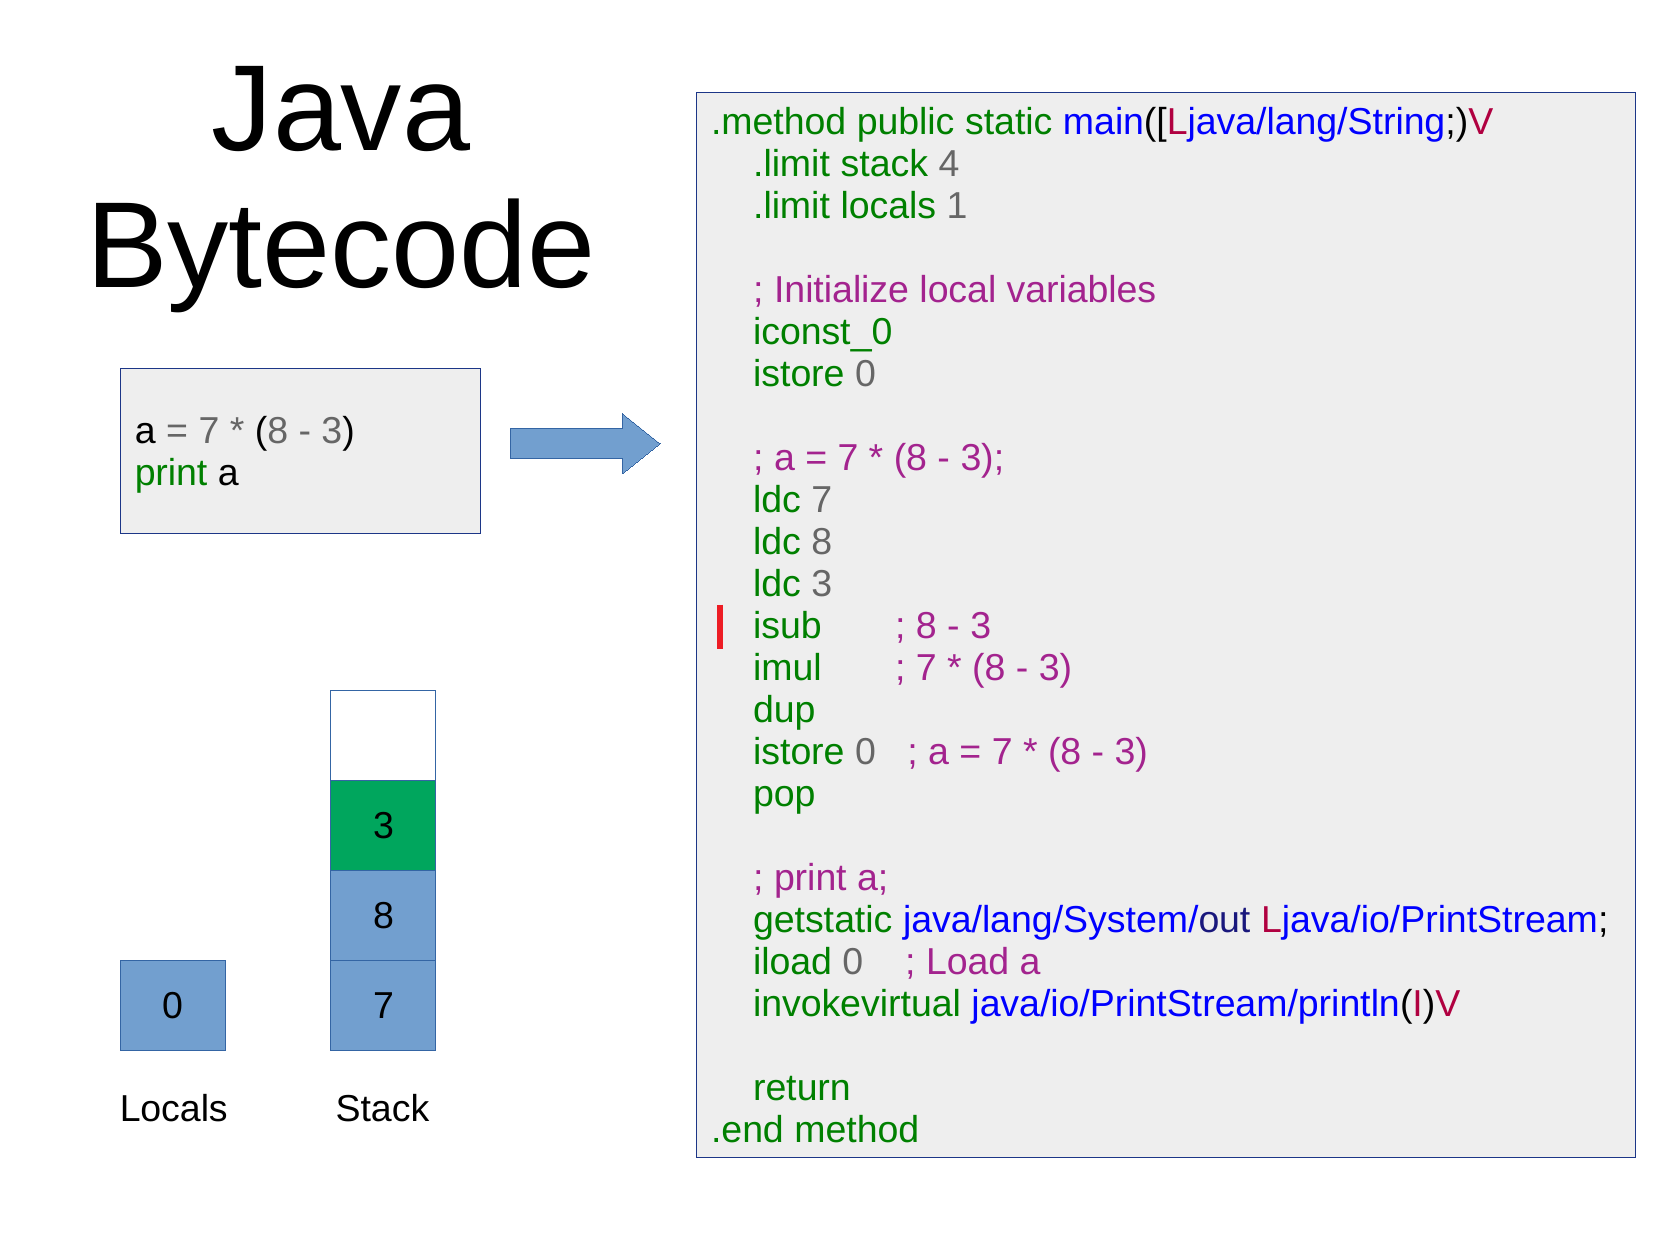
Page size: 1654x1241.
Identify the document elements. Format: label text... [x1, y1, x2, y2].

title Java Bytecode [0, 39, 683, 314]
text_box 7 [330, 961, 436, 1051]
text_box .method public static main([Ljava/lang/String;)V .limit stack 4 .limit locals 1 ; Initialize local variables iconst_0 istore 0 ; a = 7 * (8 - 3); ldc 7 ldc 8 ldc 3 isub ; 8 - 3 imul ; 7 * (8 - 3) dup istore 0 ; a = 7 * (8 - 3) pop ; print a; getstatic java/lang/System/out Ljava/io/PrintStream; iload 0 ; Load a invokevirtual java/io/PrintStream/println(I)V return .end method [696, 92, 1636, 1158]
text_box [510, 413, 661, 474]
text_box [330, 690, 436, 780]
text_box 0 [120, 960, 226, 1051]
text_box 3 [330, 780, 436, 871]
text_box Locals [105, 1080, 256, 1137]
text_box Stack [320, 1080, 471, 1137]
text_box a = 7 * (8 - 3) print a [120, 368, 481, 534]
text_box 8 [330, 871, 436, 961]
